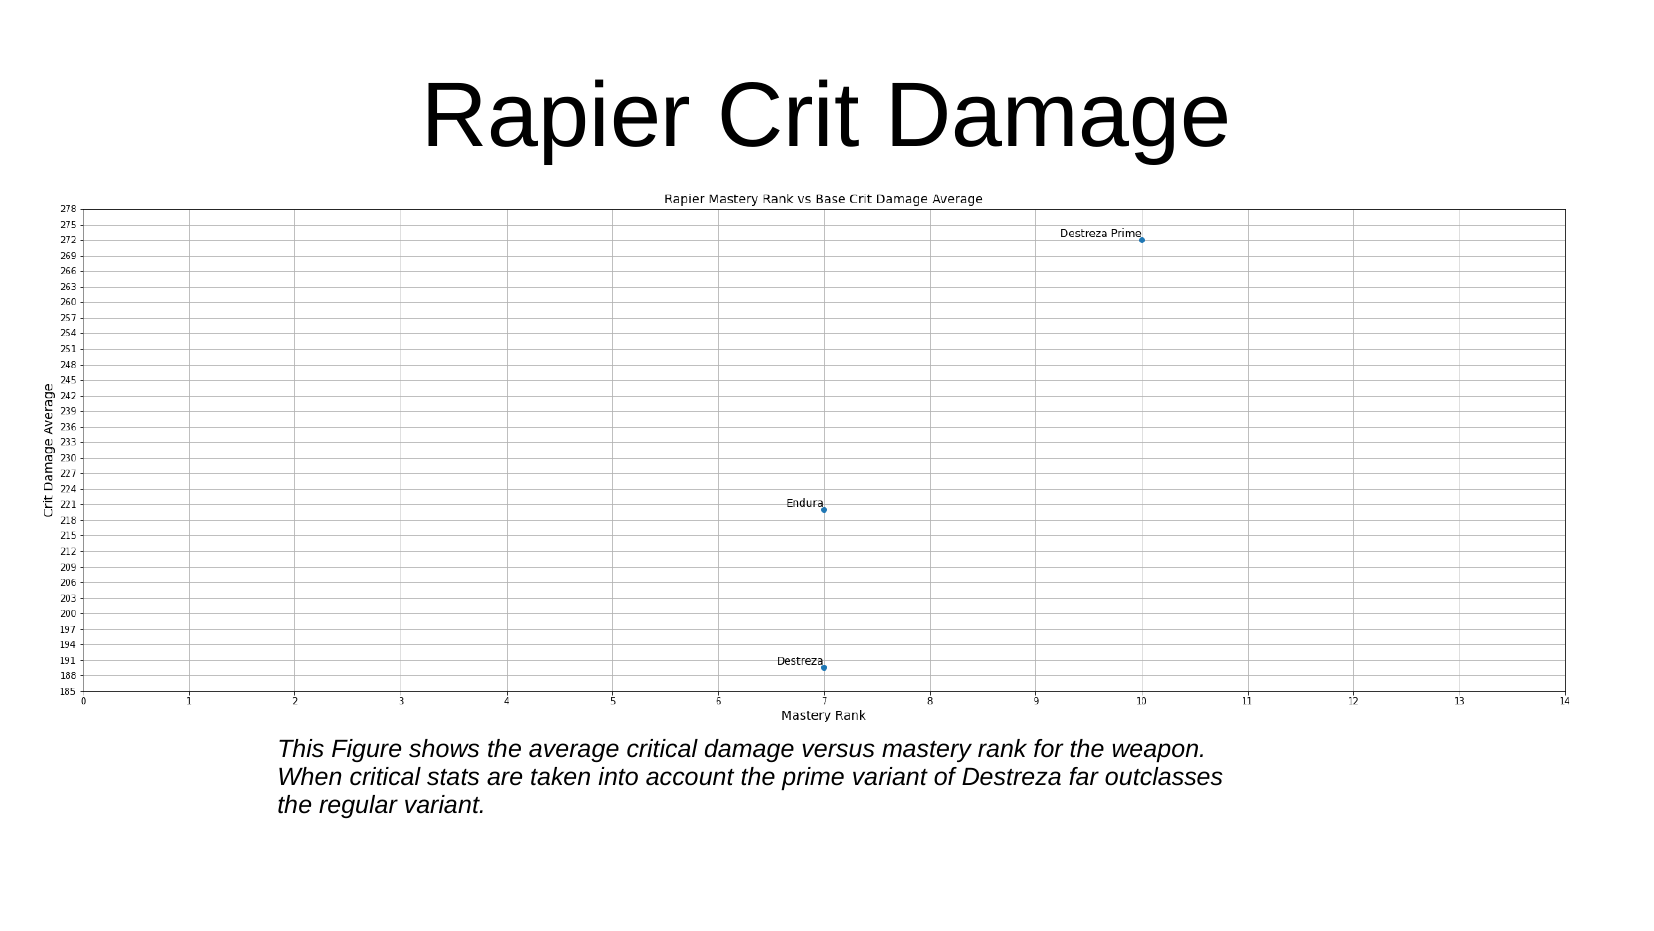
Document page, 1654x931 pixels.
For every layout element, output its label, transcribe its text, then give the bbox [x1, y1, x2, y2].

picture [37, 187, 1576, 728]
title Rapier Crit Damage [82, 37, 1571, 187]
text_box This Figure shows the average critical damage versus mastery rank for the weapon. When critical stats are taken into account the prime variant of Destreza far outclasses the regular variant. [262, 727, 1276, 826]
